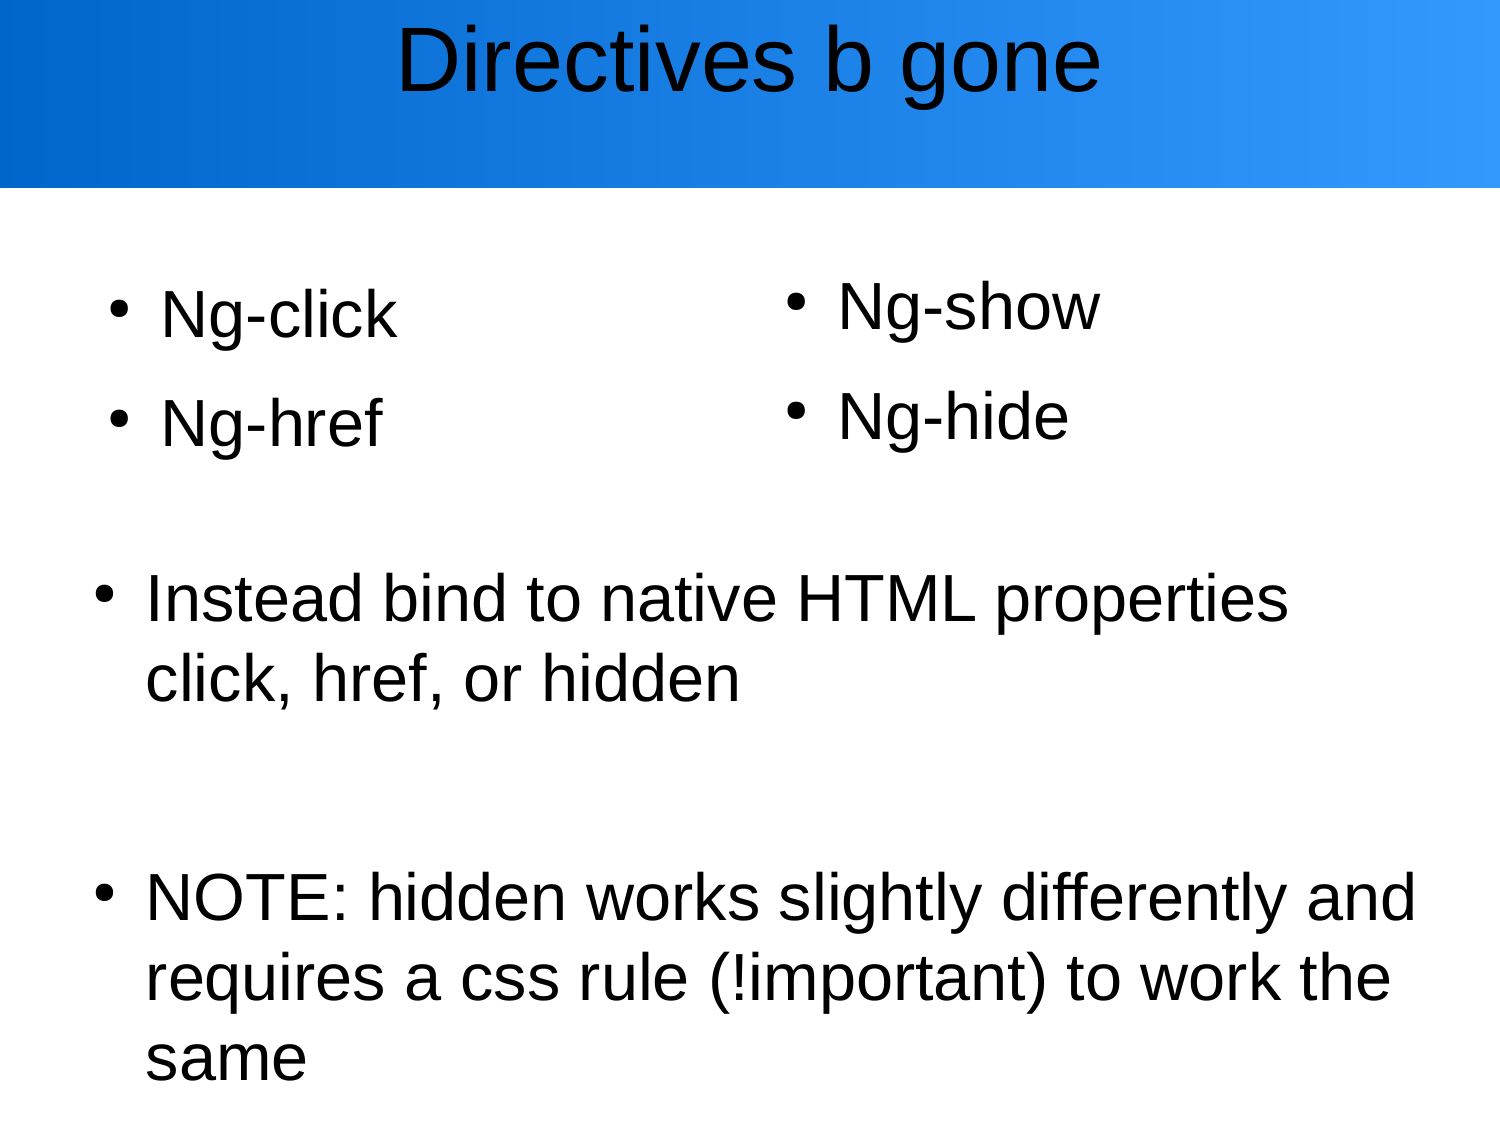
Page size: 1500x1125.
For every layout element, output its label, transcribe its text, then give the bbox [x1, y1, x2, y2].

list Ng-show Ng-hide [766, 263, 1426, 1006]
title Directives b gone [0, 0, 1500, 188]
list Instead bind to native HTML properties click, href, or hidden NOTE: hidden works slightly differently and requires a css rule (!important) to work the same [75, 554, 1425, 1063]
list Ng-click Ng-href [75, 263, 734, 554]
